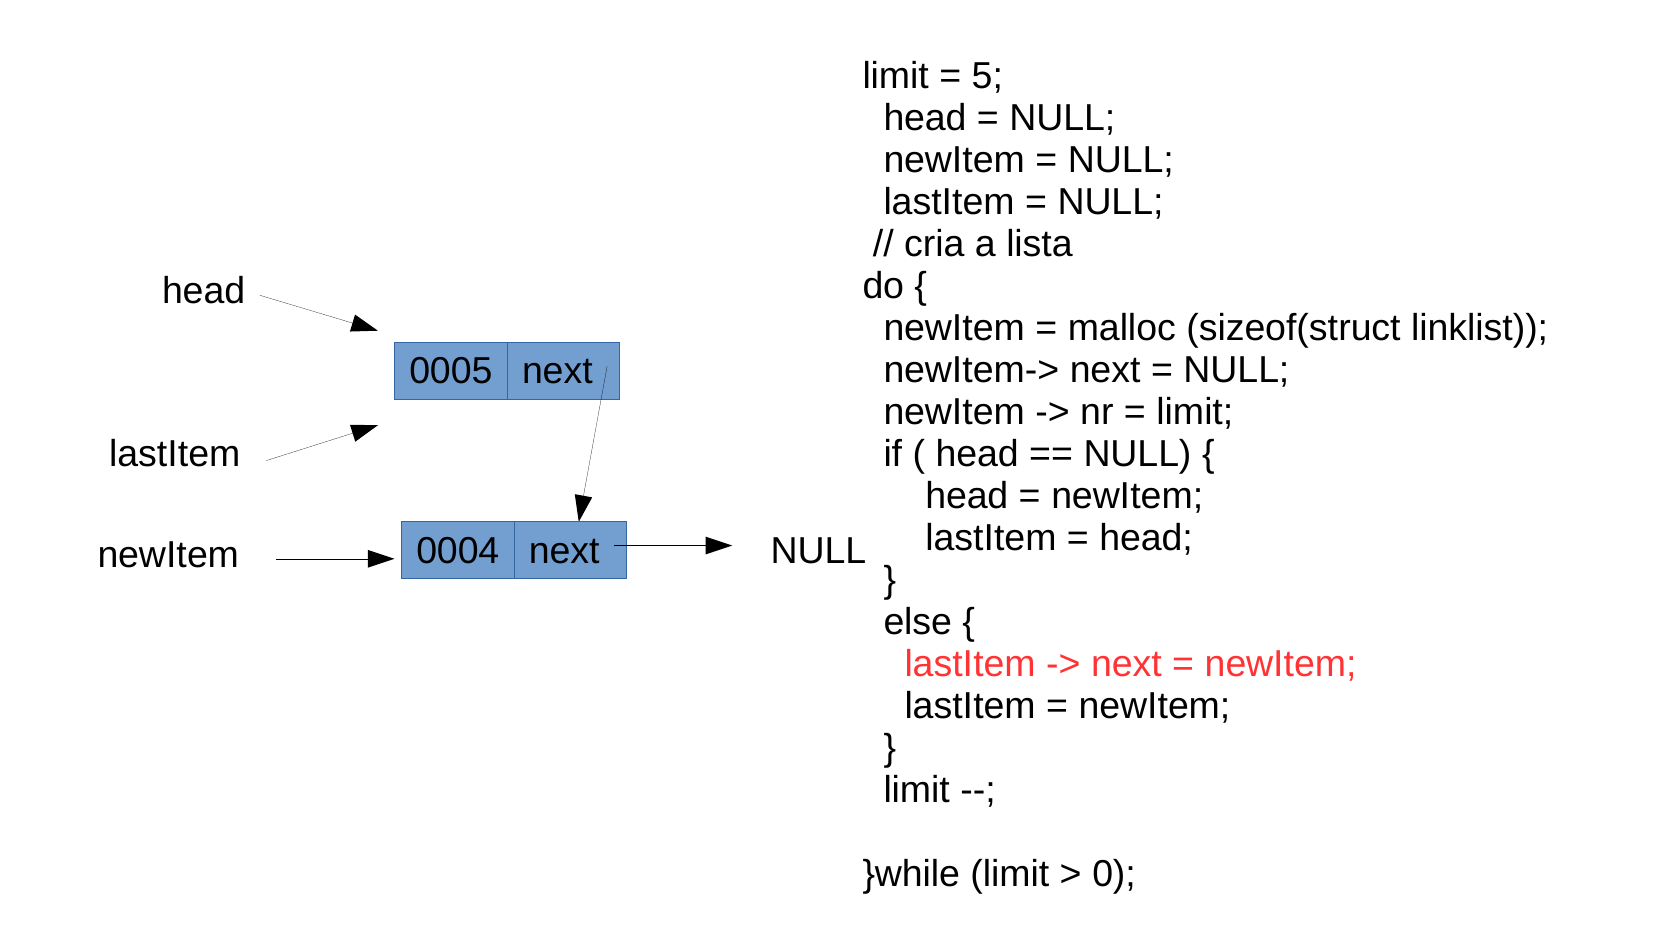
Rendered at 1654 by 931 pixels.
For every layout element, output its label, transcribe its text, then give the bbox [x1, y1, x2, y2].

text_box next [514, 521, 627, 579]
text_box 0004 [401, 521, 514, 579]
text_box limit = 5; head = NULL; newItem = NULL; lastItem = NULL; // cria a lista do { newItem = malloc (sizeof(struct linklist)); newItem-> next = NULL; newItem -> nr = limit; if ( head == NULL) { head = newItem; lastItem = head; } else { lastItem -> next = newItem; lastItem = newItem; } limit --; }while (limit > 0); [826, 47, 1564, 902]
text_box 0005 [394, 342, 507, 400]
text_box newItem [82, 525, 284, 621]
text_box next [507, 342, 620, 400]
text_box head [147, 262, 260, 319]
text_box NULL [755, 521, 826, 579]
text_box lastItem [94, 425, 267, 525]
